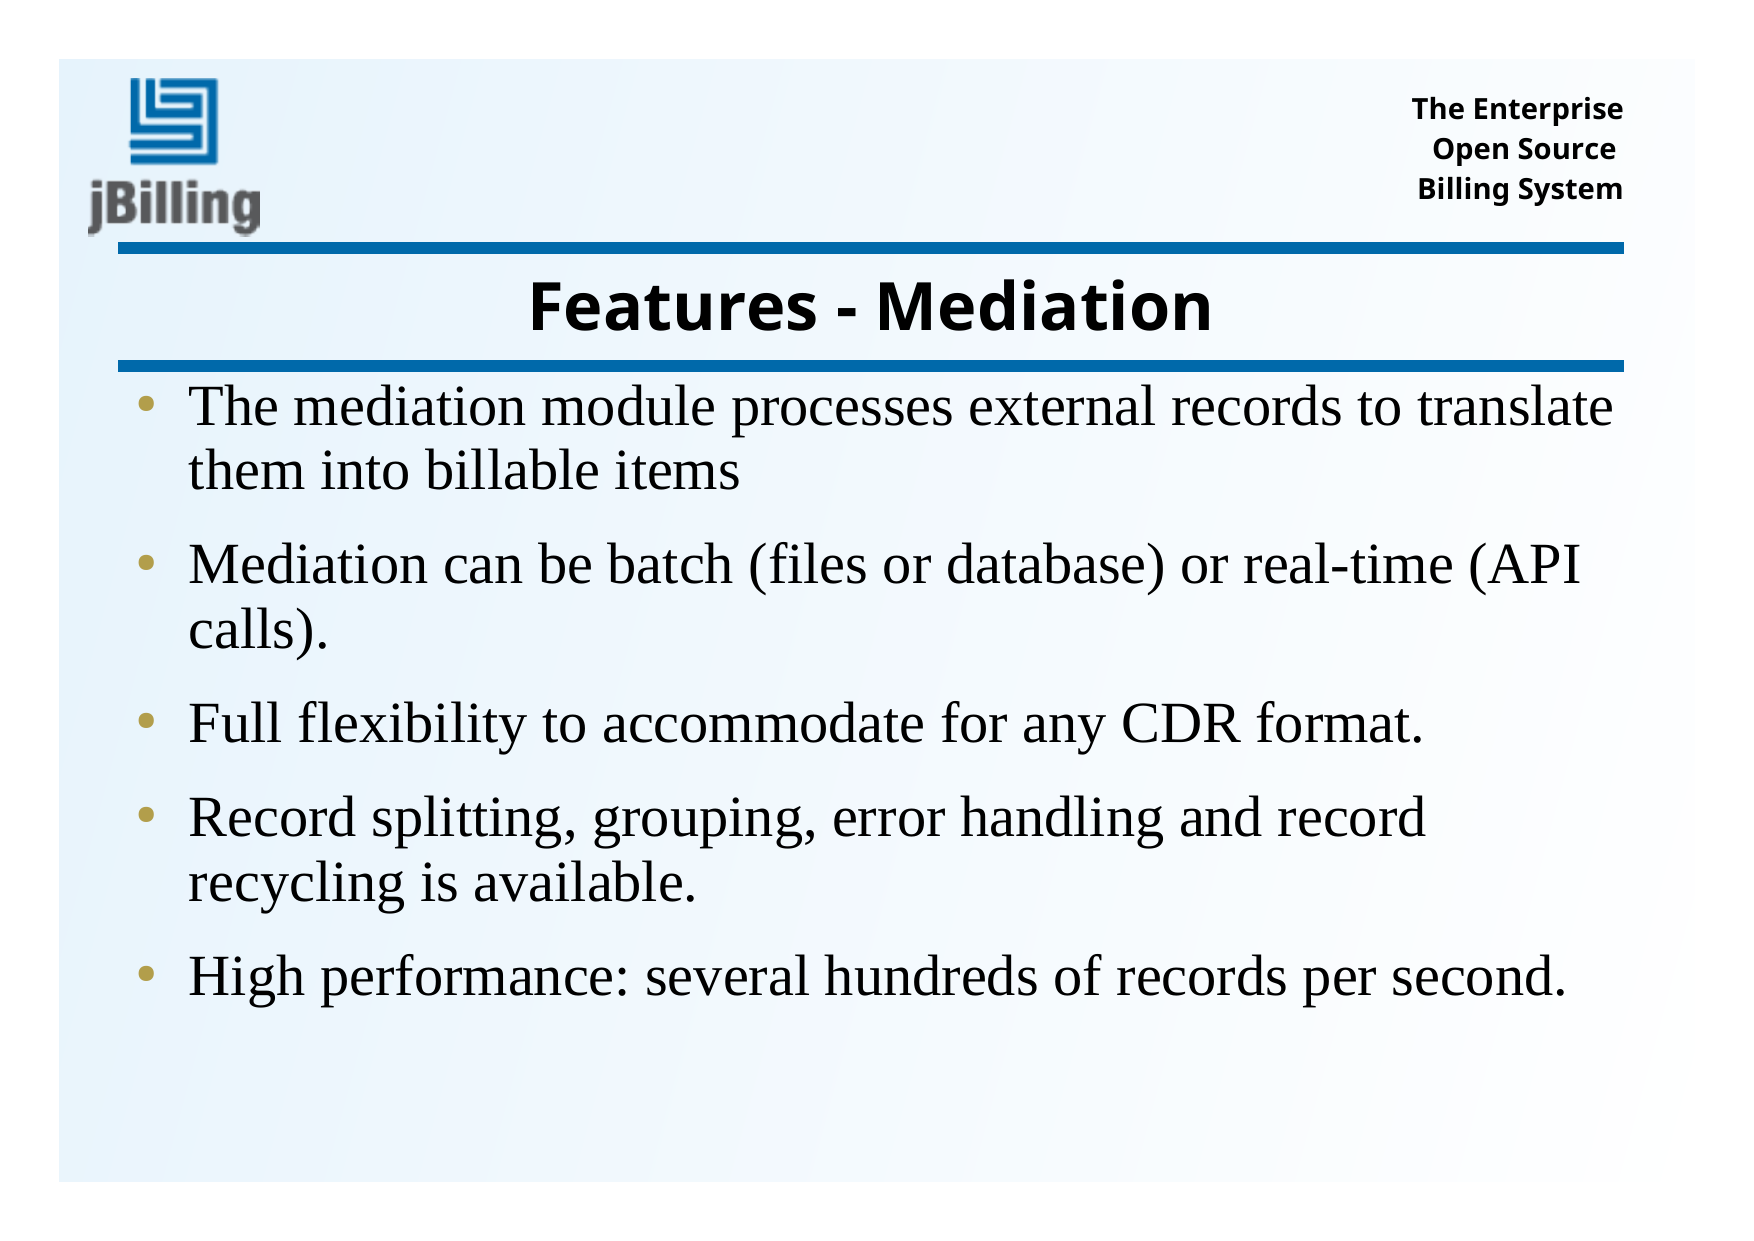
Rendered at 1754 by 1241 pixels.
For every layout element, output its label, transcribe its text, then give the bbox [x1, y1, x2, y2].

list The mediation module processes external records to translate them into billable items Mediation can be batch (files or database) or real-time (API calls). Full flexibility to accommodate for any CDR format. Record splitting, grouping, error handling and record recycling is available. High performance: several hundreds of records per second. [118, 373, 1625, 1134]
title Features - Mediation [118, 248, 1625, 361]
picture [88, 78, 260, 237]
